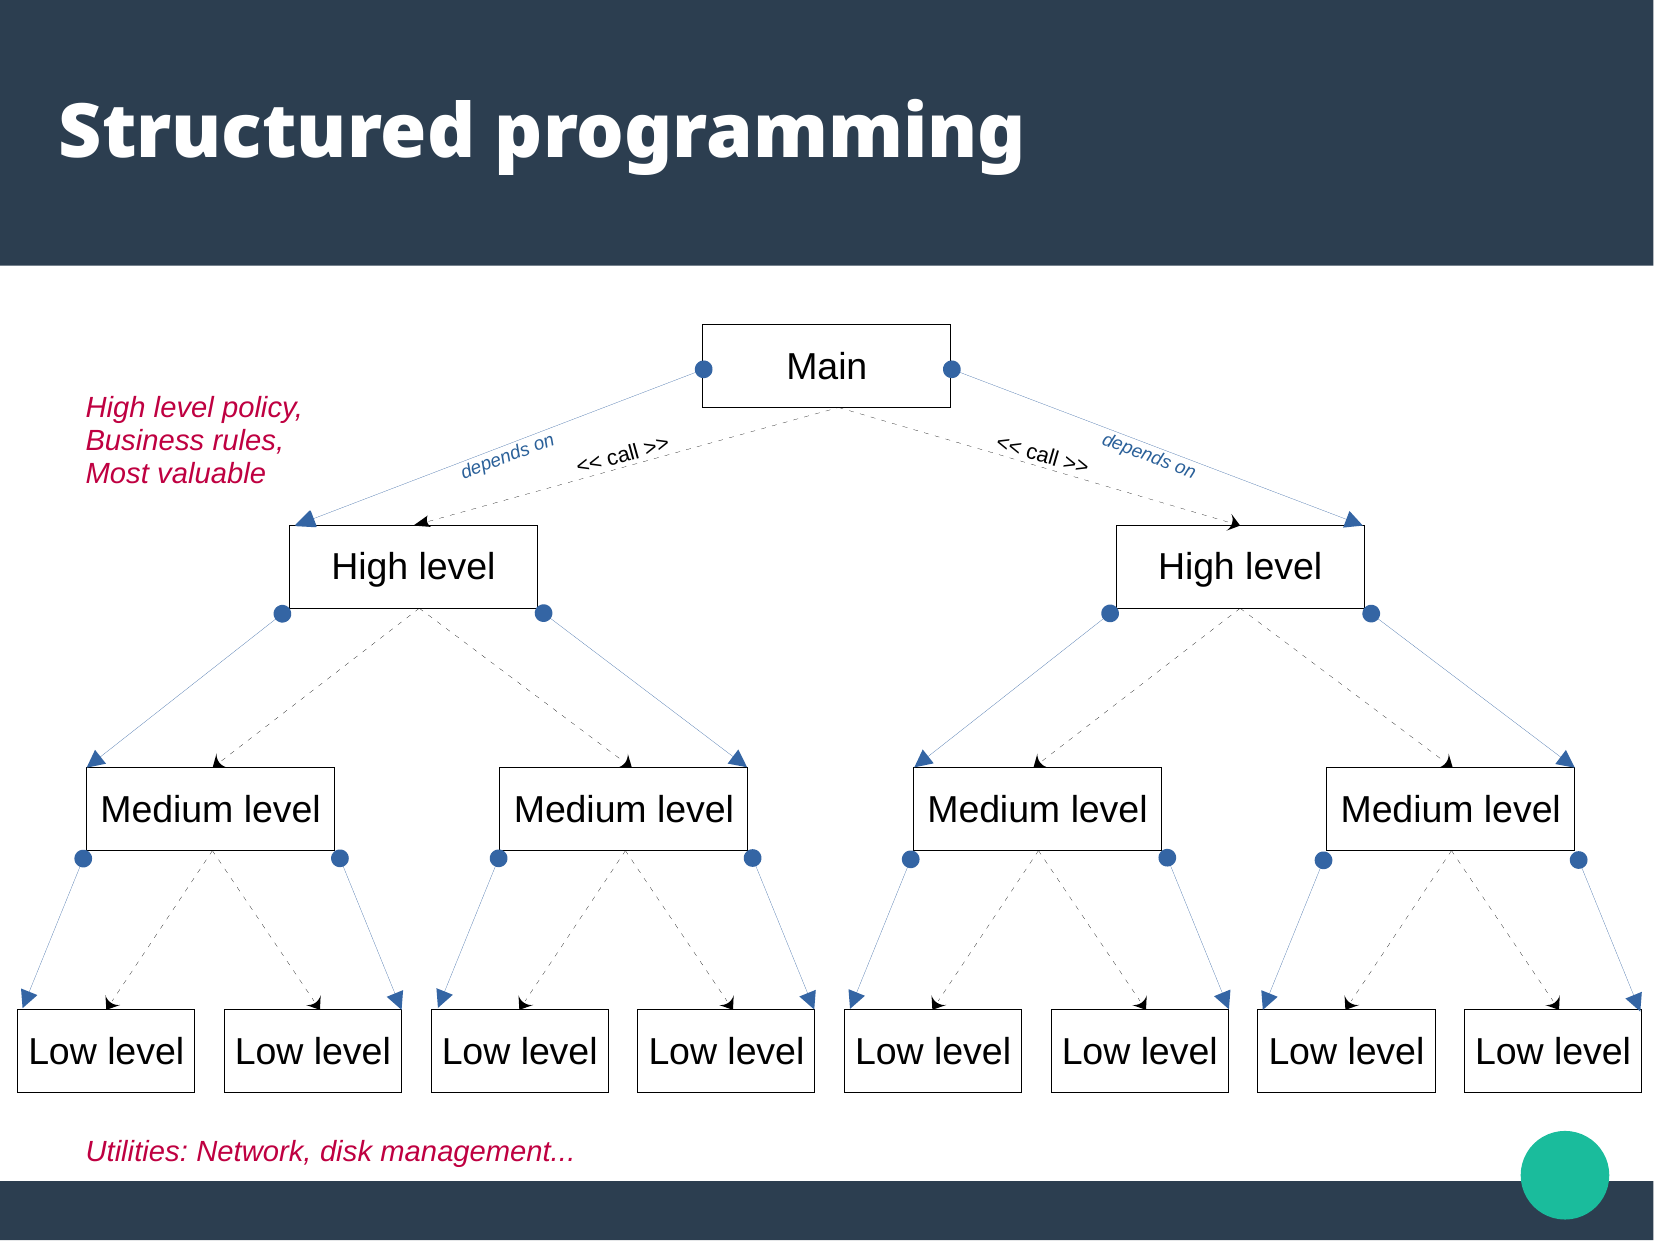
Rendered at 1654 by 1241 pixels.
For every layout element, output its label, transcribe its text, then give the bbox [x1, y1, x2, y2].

title Structured programming [59, 49, 1595, 207]
text_box Low level [431, 1009, 609, 1093]
text_box Low level [1464, 1009, 1642, 1093]
text_box Medium level [913, 767, 1162, 851]
text_box Low level [224, 1009, 402, 1093]
text_box High level [1116, 525, 1365, 609]
text_box Medium level [1326, 767, 1575, 851]
text_box Medium level [86, 767, 335, 851]
text_box High level policy, Business rules, Most valuable [70, 383, 319, 498]
text_box Low level [17, 1009, 195, 1093]
text_box Medium level [499, 767, 748, 851]
text_box Low level [637, 1009, 815, 1093]
text_box Main [702, 324, 951, 408]
text_box Low level [1257, 1009, 1436, 1093]
text_box Low level [844, 1009, 1022, 1093]
text_box Utilities: Network, disk management... [70, 1127, 592, 1176]
text_box Low level [1051, 1009, 1229, 1093]
text_box High level [289, 525, 538, 609]
